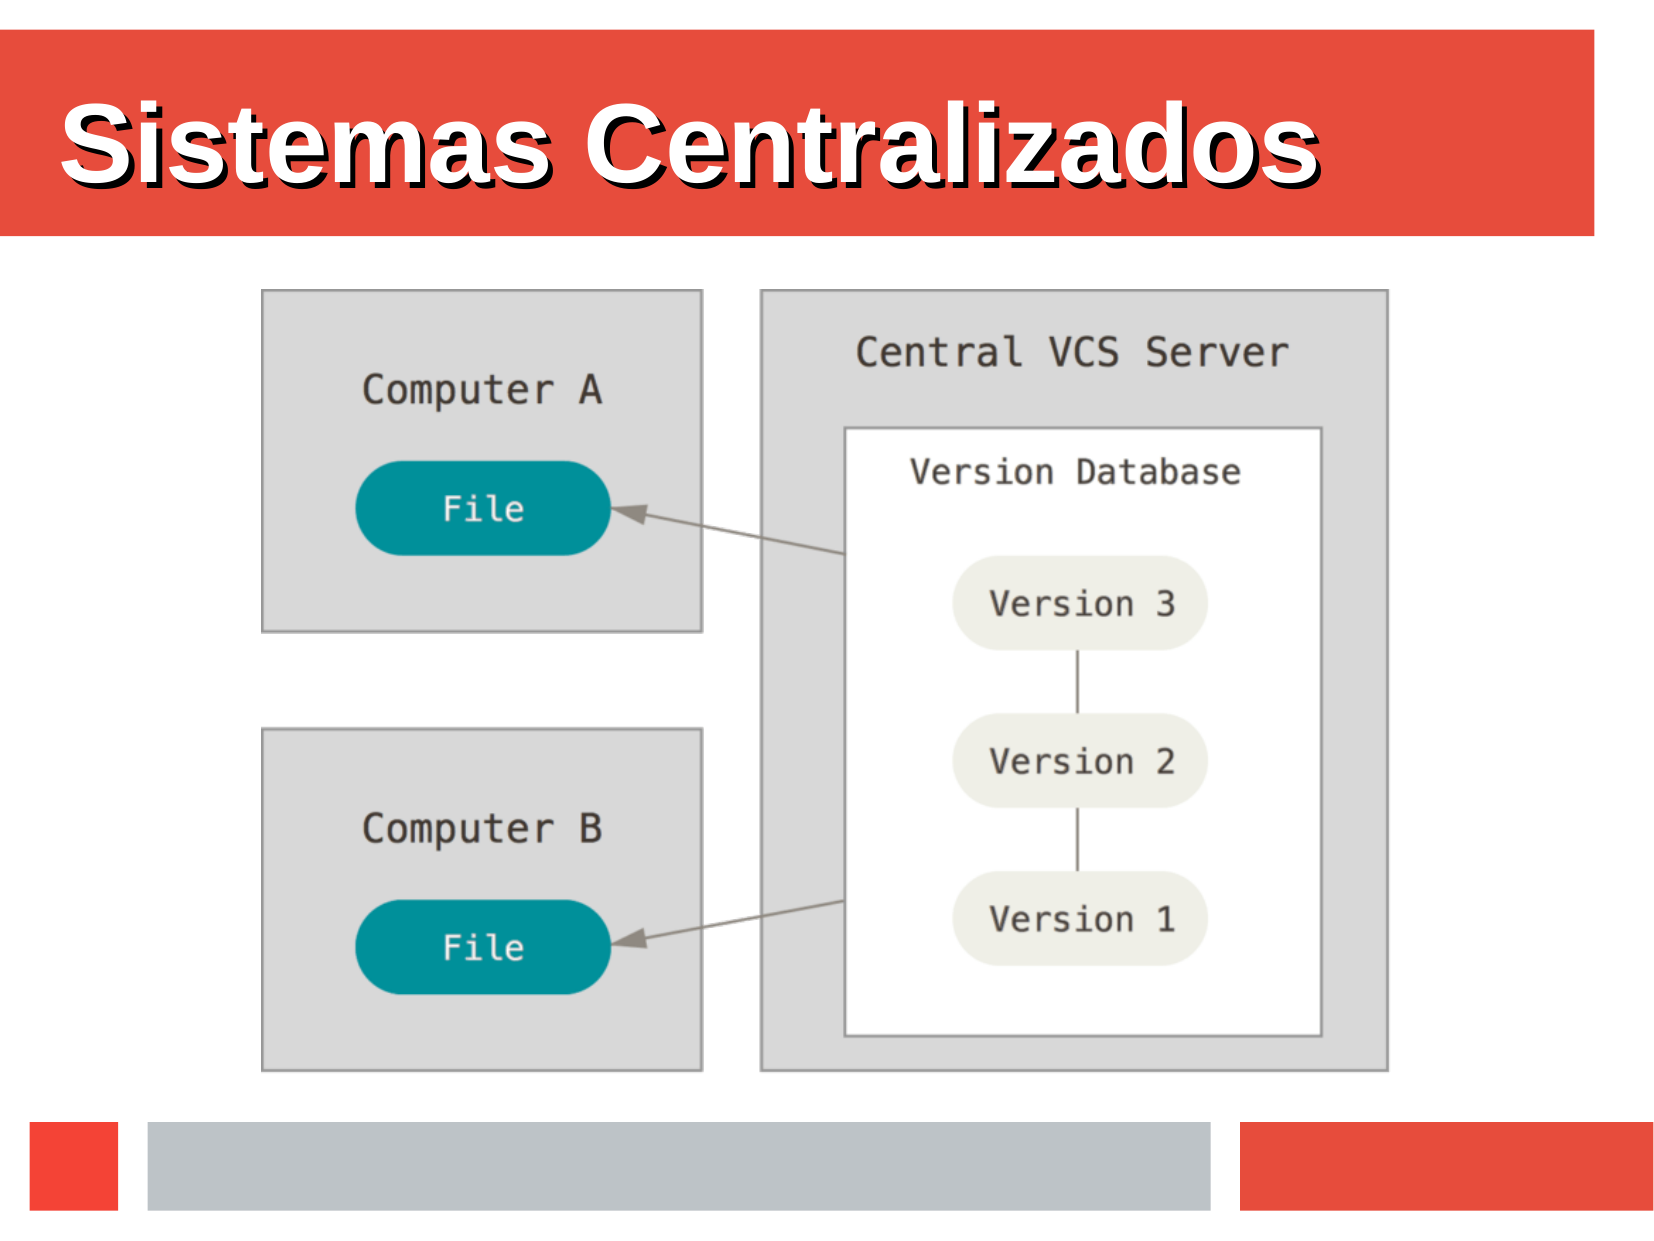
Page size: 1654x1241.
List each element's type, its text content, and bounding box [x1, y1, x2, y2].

title Sistemas Centralizados [59, 59, 1595, 207]
picture [261, 289, 1392, 1076]
